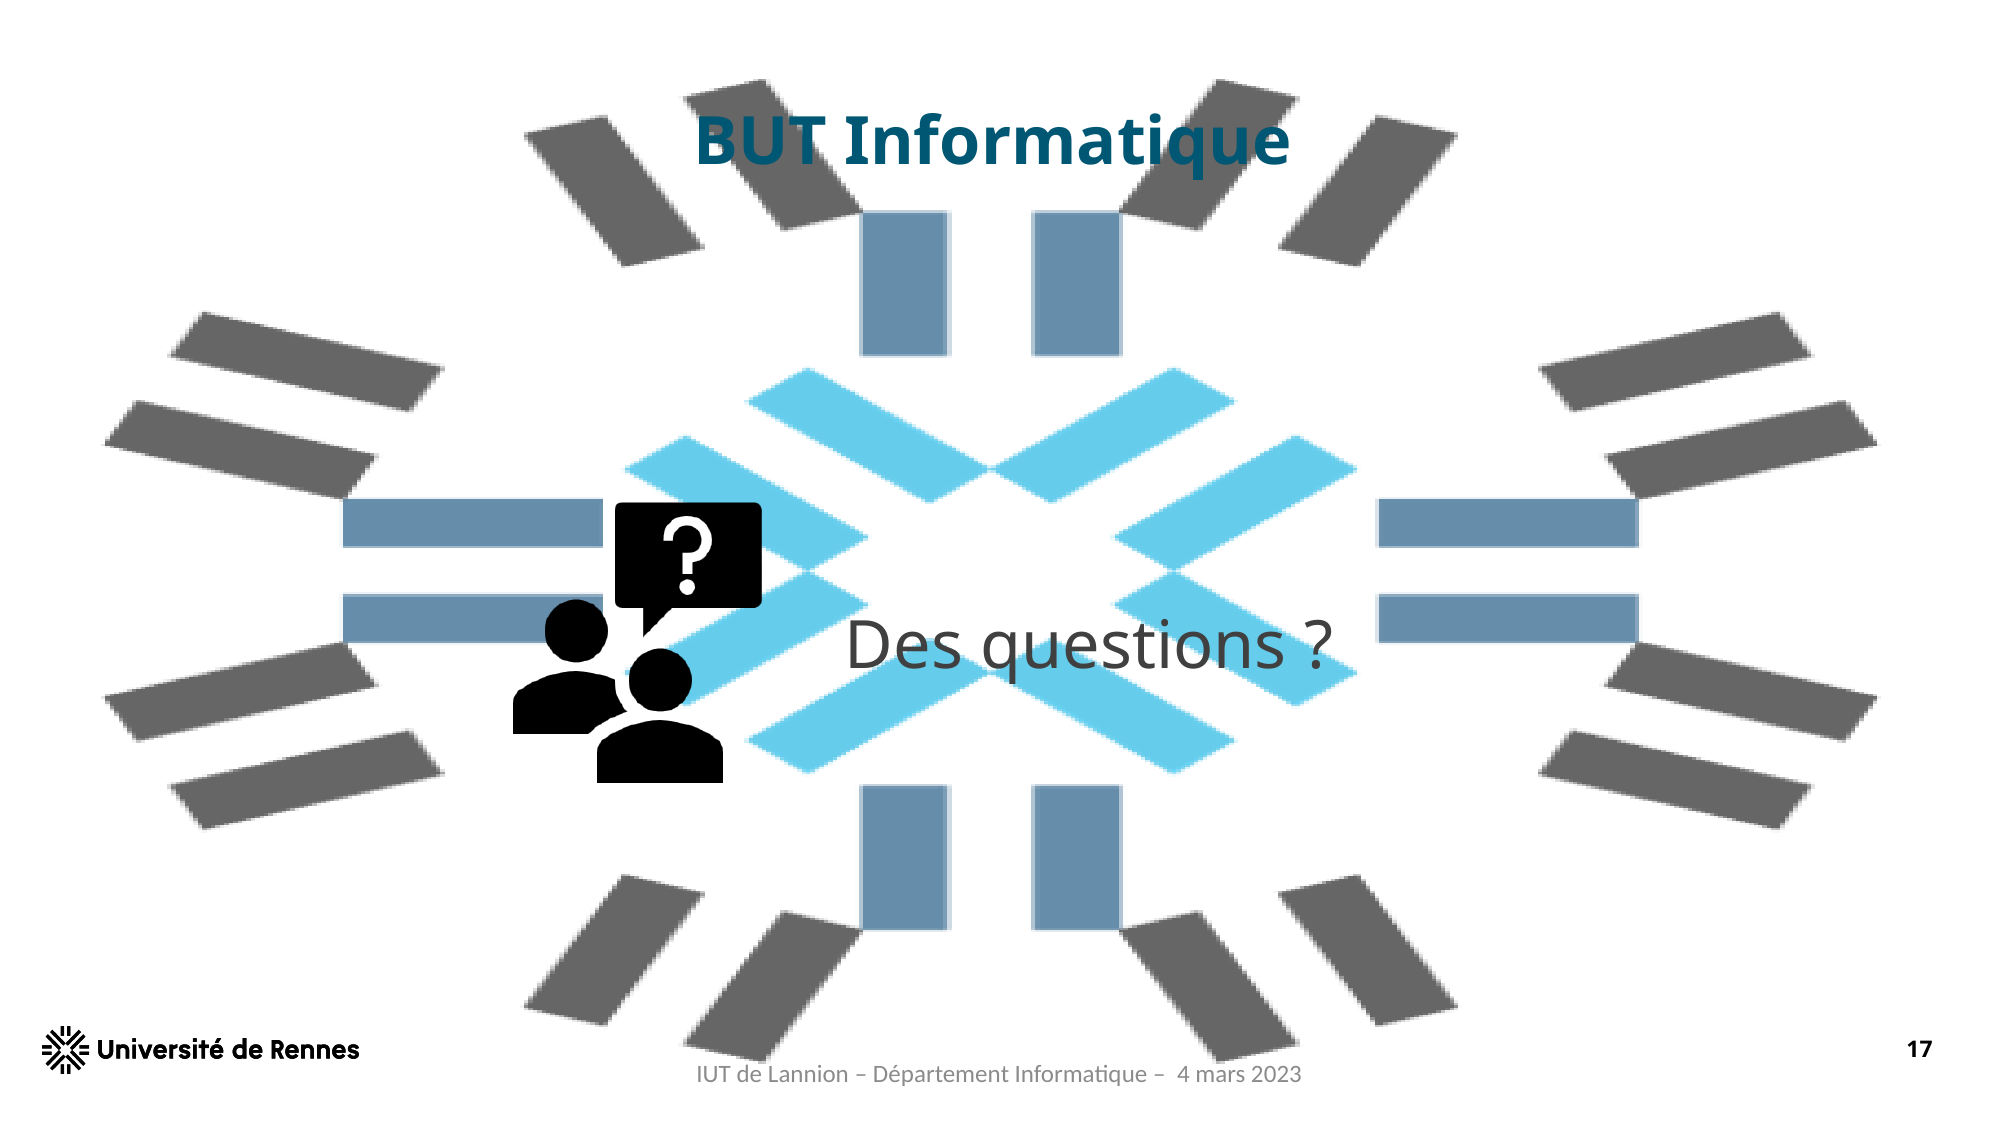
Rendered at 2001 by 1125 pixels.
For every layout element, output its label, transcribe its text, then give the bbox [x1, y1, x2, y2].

text_box Des questions ? [830, 594, 2000, 690]
text_box IUT de Lannion – Département Informatique – 4 mars 2023 [662, 1042, 1338, 1103]
picture [469, 474, 805, 811]
text_box BUT Informatique [325, 90, 1661, 186]
picture [42, 1026, 359, 1074]
